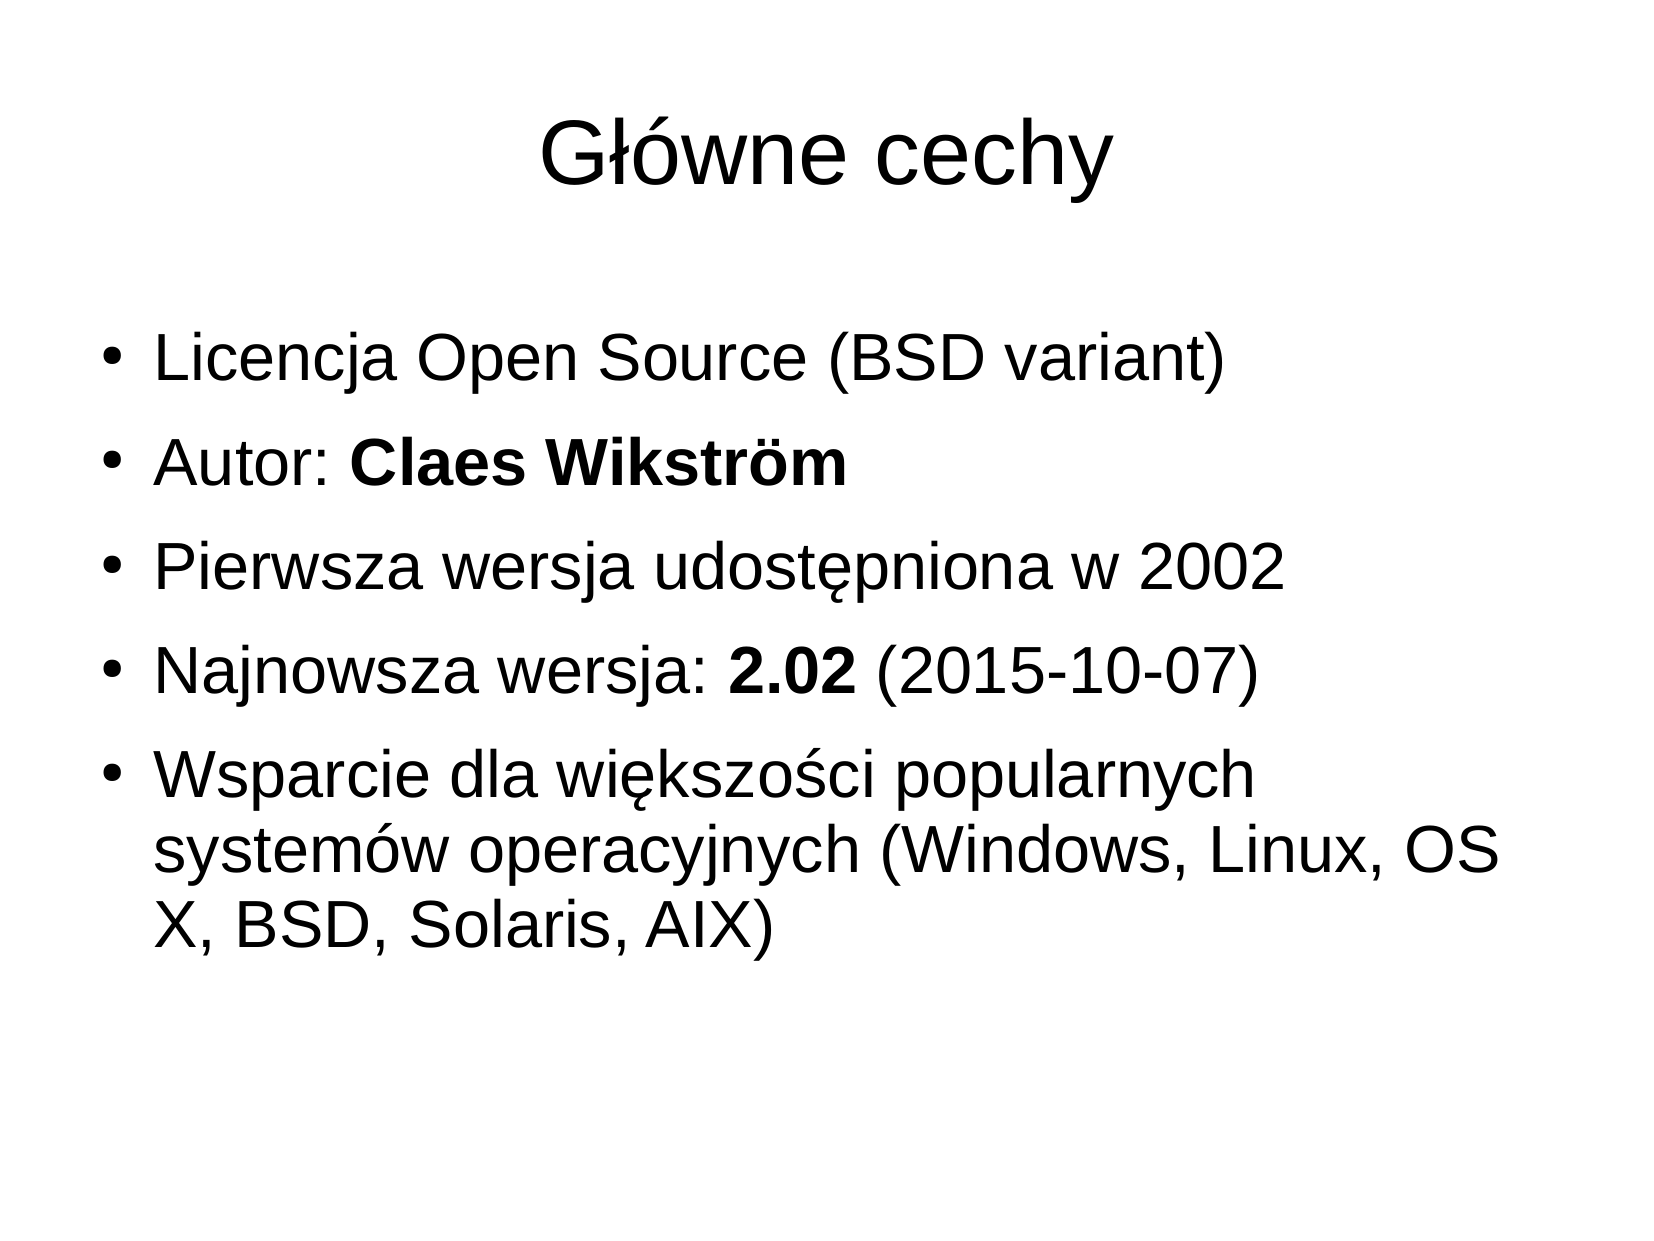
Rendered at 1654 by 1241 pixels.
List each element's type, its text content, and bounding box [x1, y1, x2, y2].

list Licencja Open Source (BSD variant) Autor: Claes Wikström Pierwsza wersja udostępniona w 2002 Najnowsza wersja: 2.02 (2015-10-07) Wsparcie dla większości popularnych systemów operacyjnych (Windows, Linux, OS X, BSD, Solaris, AIX) [82, 320, 1571, 1040]
title Główne cechy [82, 49, 1571, 257]
